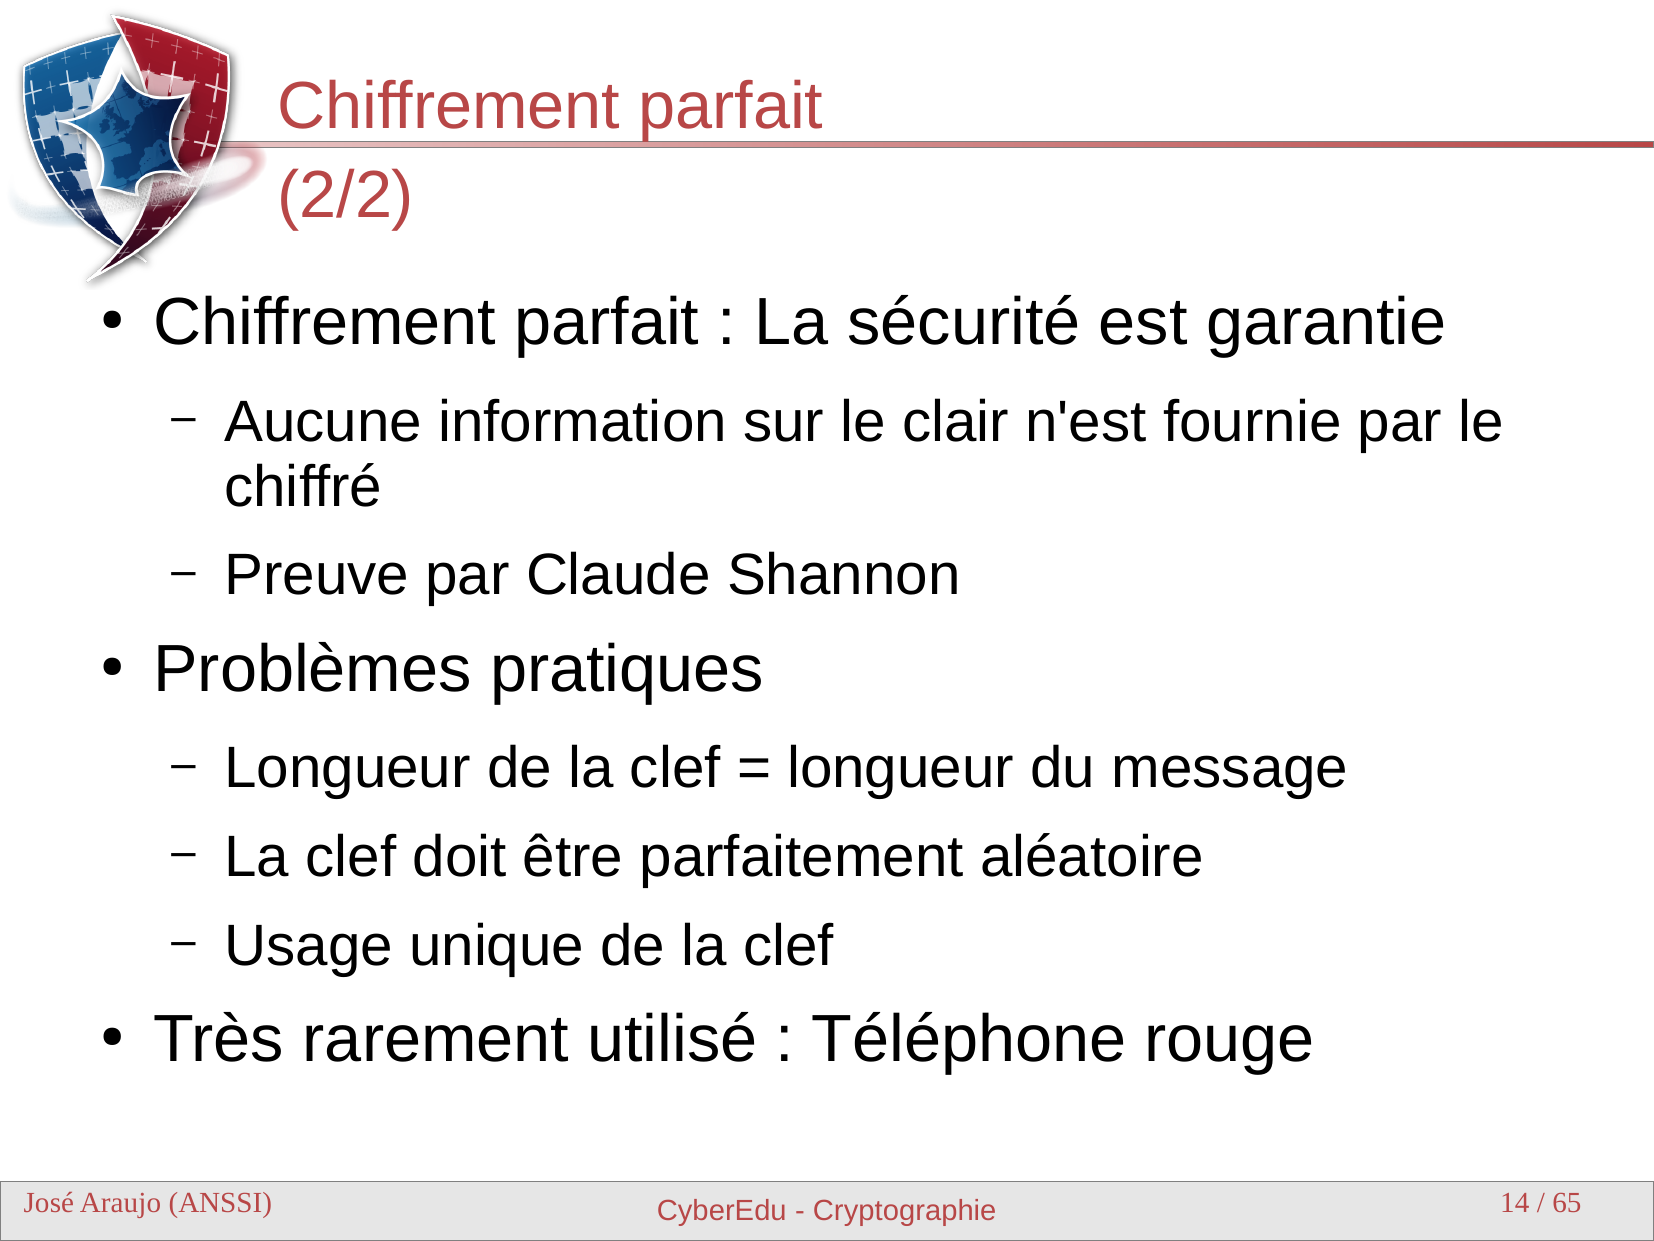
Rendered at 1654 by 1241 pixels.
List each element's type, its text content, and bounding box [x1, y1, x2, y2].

title Chiffrement parfait (2/2) [277, 49, 1642, 237]
picture [0, 0, 272, 290]
list Chiffrement parfait : La sécurité est garantie Aucune information sur le clair n'est fournie par le chiffré Preuve par Claude Shannon Problèmes pratiques Longueur de la clef = longueur du message La clef doit être parfaitement aléatoire Usage unique de la clef Très rarement utilisé : Téléphone rouge [82, 284, 1595, 1176]
